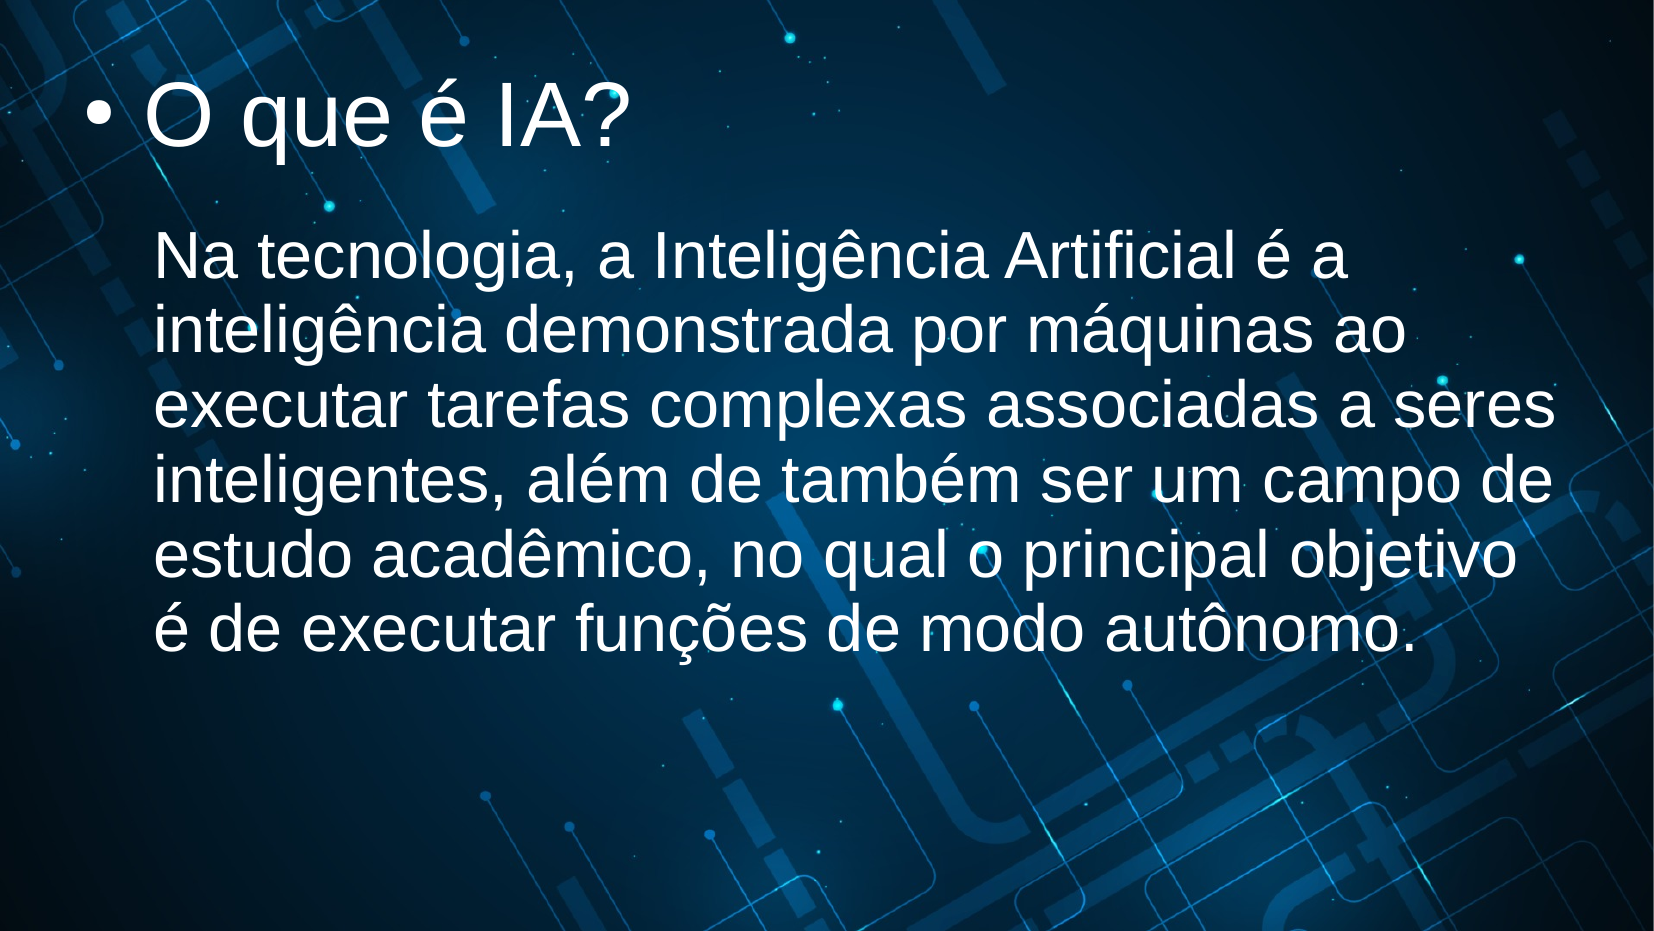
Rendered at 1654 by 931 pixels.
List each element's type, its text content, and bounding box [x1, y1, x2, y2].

picture [0, 0, 1654, 931]
title O que é IA? [82, 37, 1571, 193]
list Na tecnologia, a Inteligência Artificial é a inteligência demonstrada por máquinas ao executar tarefas complexas associadas a seres inteligentes, além de também ser um campo de estudo acadêmico, no qual o principal objetivo é de executar funções de modo autônomo. [82, 217, 1571, 758]
